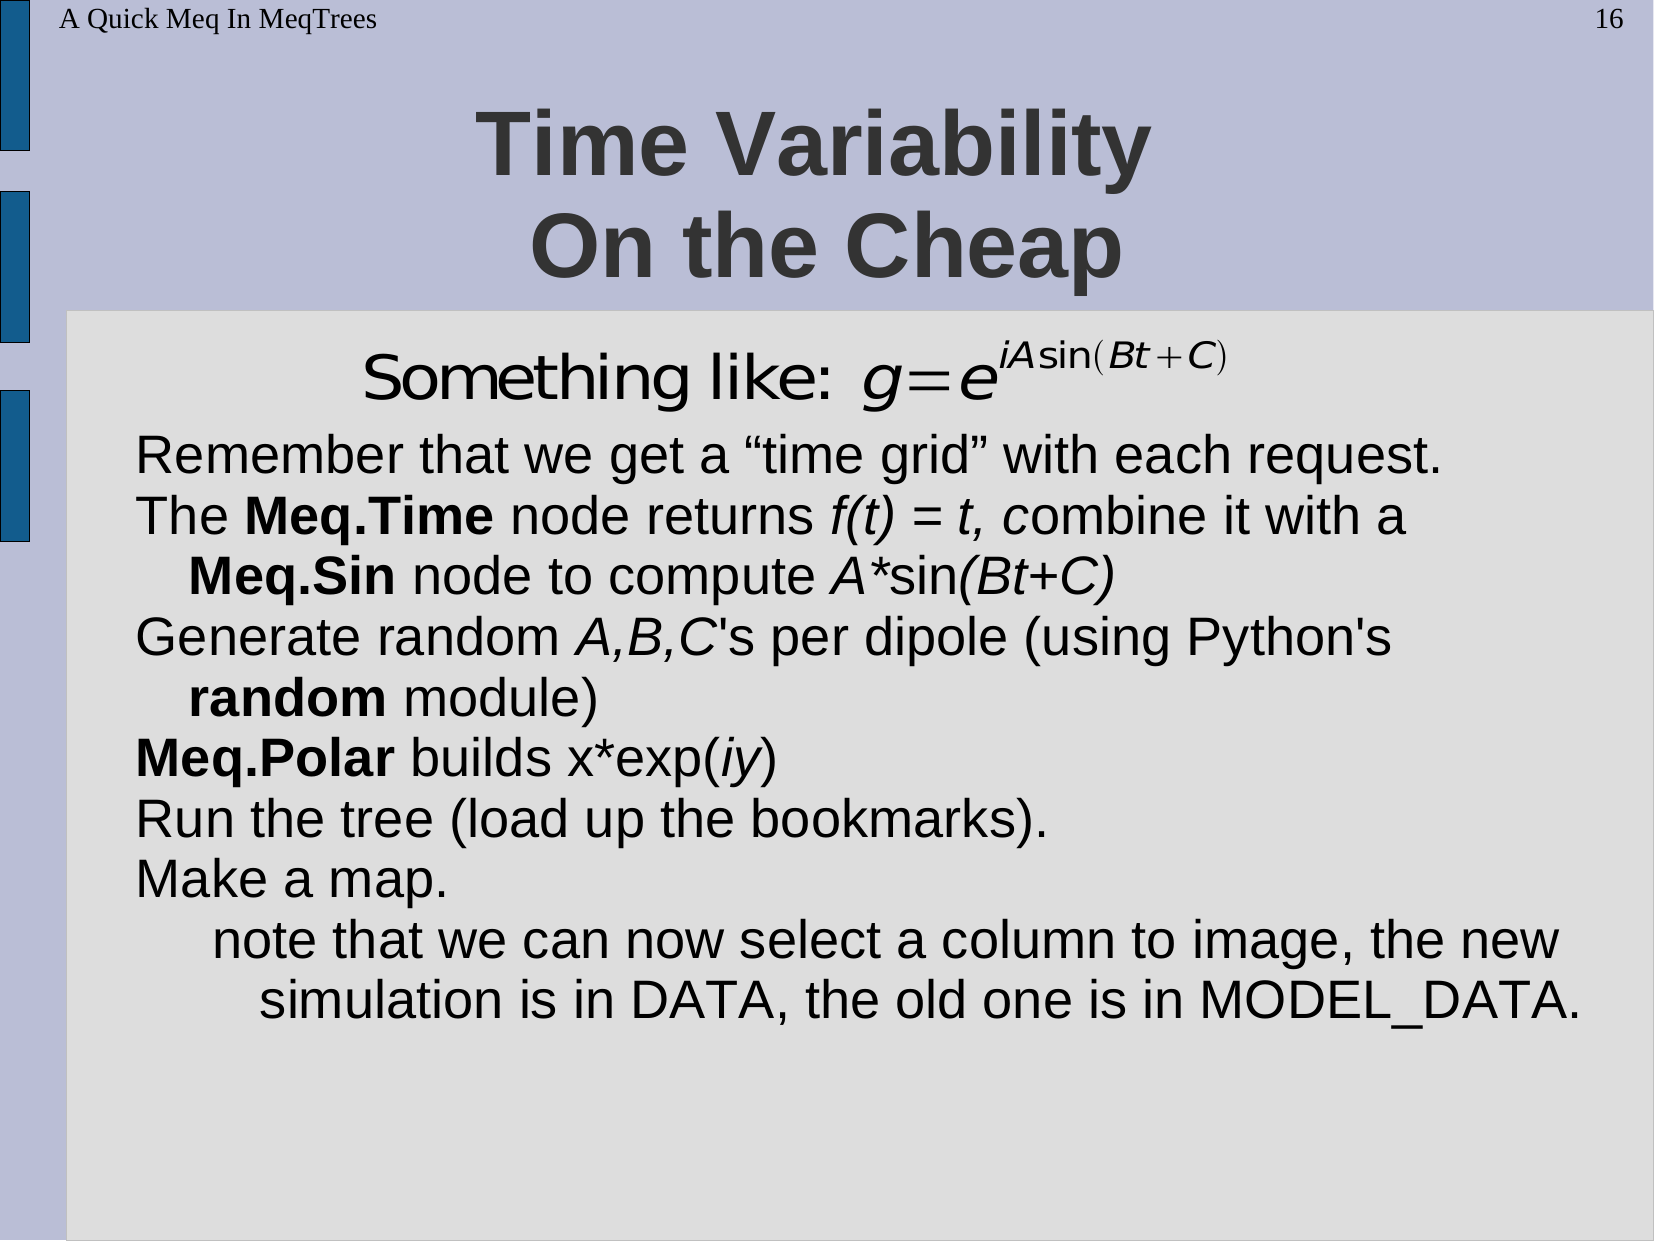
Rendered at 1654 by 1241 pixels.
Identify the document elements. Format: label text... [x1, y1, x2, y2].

title Time Variability On the Cheap [121, 87, 1534, 302]
list Remember that we get a “time grid” with each request. The Meq.Time node returns f(t) = t, combine it with a Meq.Sin node to compute A*sin(Bt+C) Generate random A,B,C's per dipole (using Python's random module) Meq.Polar builds x*exp(iy) Run the tree (load up the bookmarks). Make a map. note that we can now select a column to image, the new simulation is in DATA, the old one is in MODEL_DATA. [118, 424, 1595, 1119]
chart [354, 334, 1236, 414]
